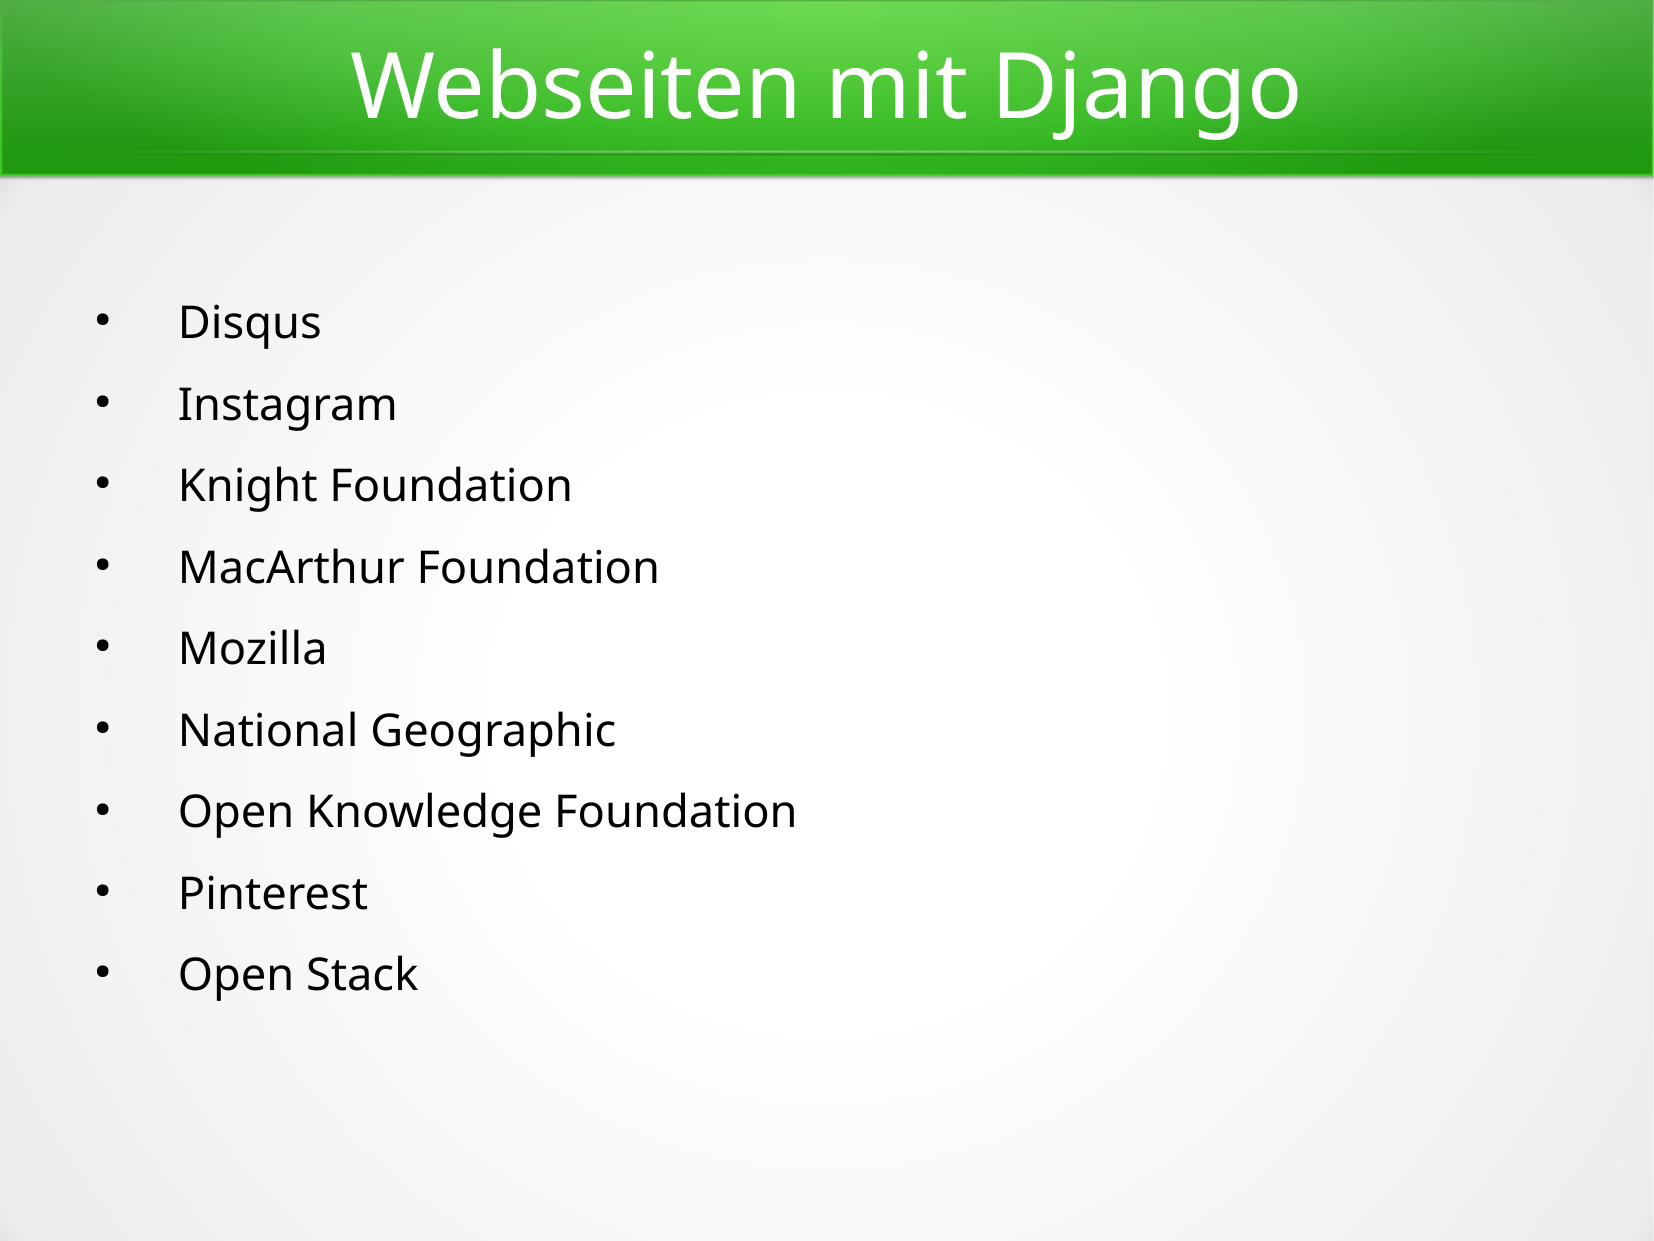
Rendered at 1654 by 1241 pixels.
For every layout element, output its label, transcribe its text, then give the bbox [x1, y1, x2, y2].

title Webseiten mit Django [82, 11, 1571, 154]
list Disqus Instagram Knight Foundation MacArthur Foundation Mozilla National Geographic Open Knowledge Foundation Pinterest Open Stack [82, 290, 1571, 1010]
picture [0, 0, 1654, 1241]
